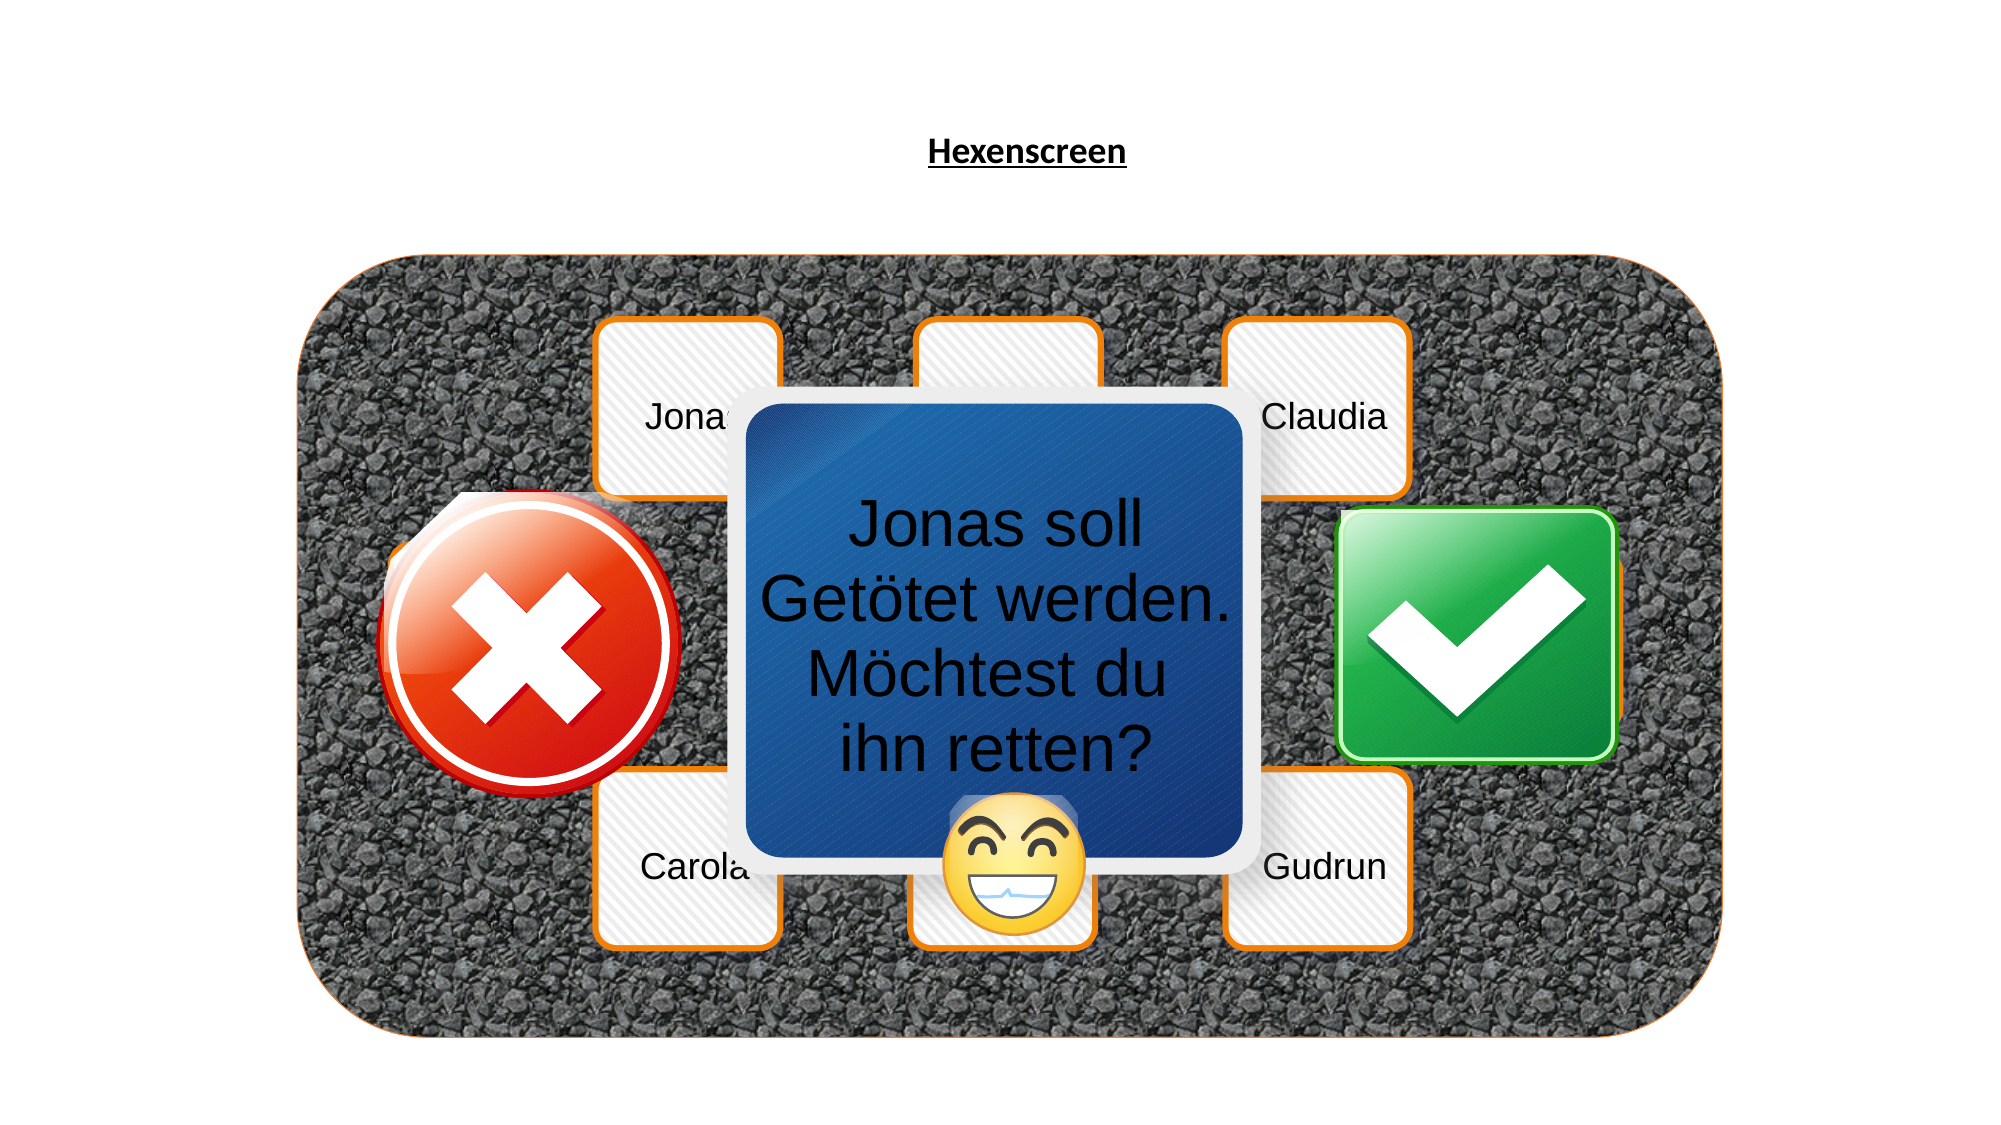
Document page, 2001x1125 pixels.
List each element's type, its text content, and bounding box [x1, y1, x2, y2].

text_box [297, 254, 1723, 1038]
text_box Hexenscreen [795, 118, 1261, 179]
picture [315, 293, 1696, 991]
